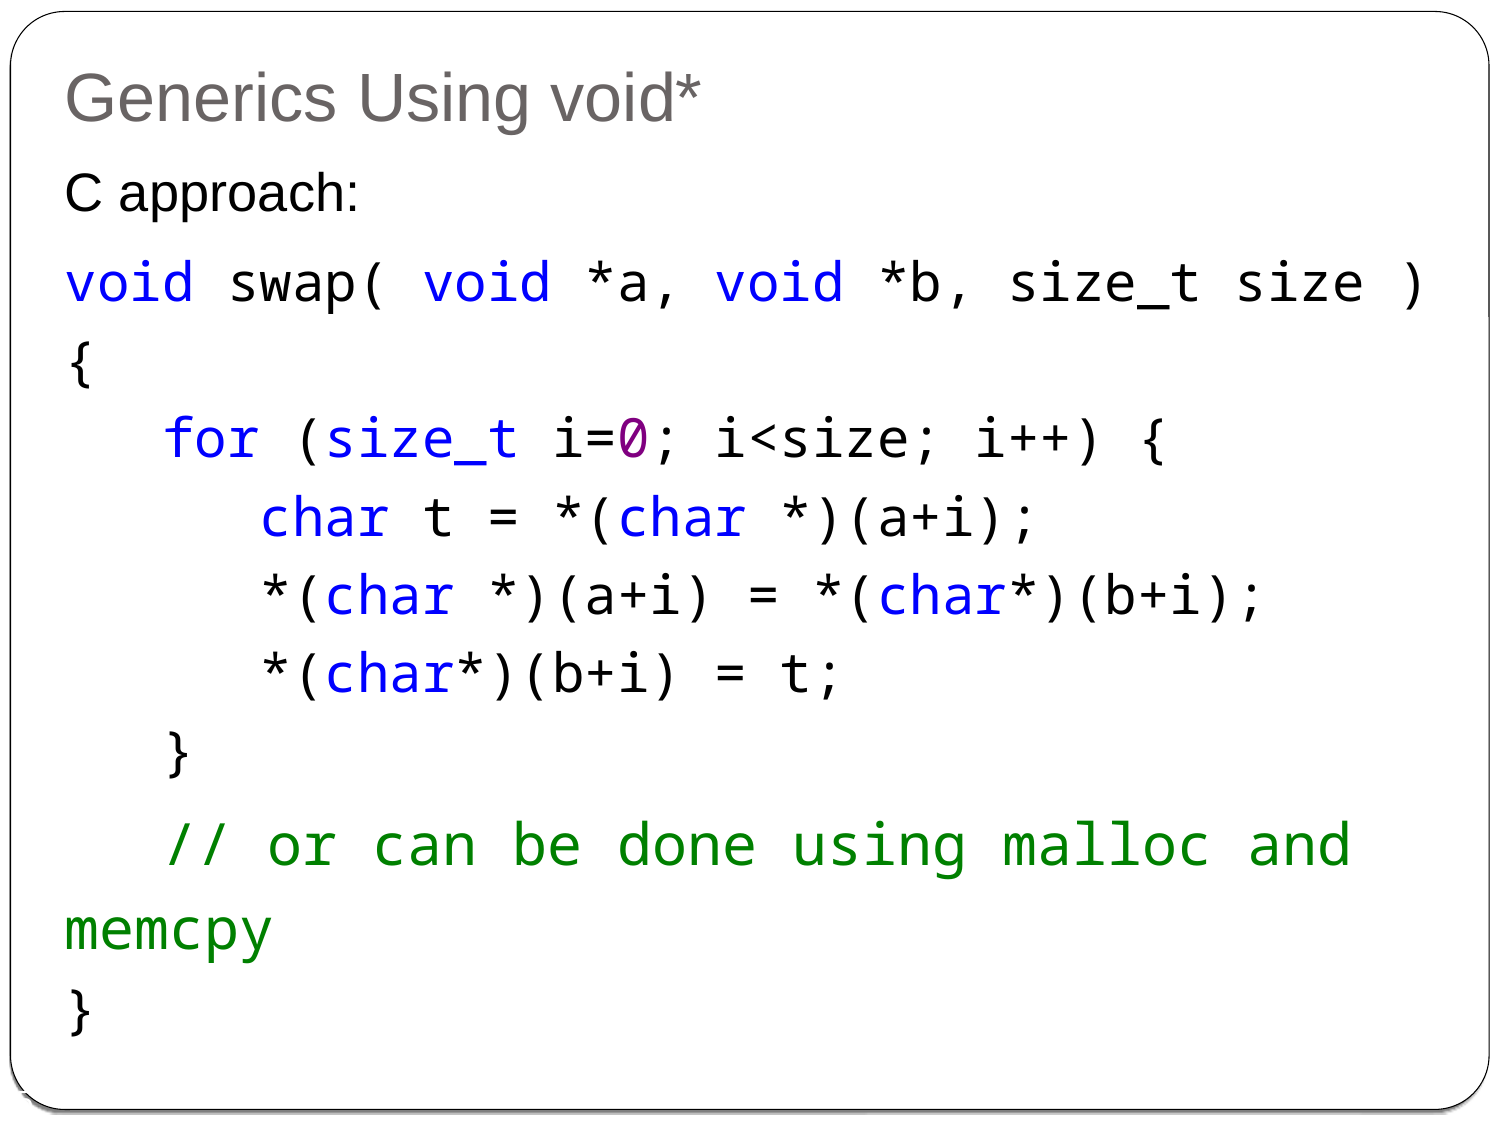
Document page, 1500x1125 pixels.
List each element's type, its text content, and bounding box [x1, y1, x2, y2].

slide_number <number> [0, 1074, 50, 1125]
list C approach: void swap( void *a, void *b, size_t size ) { for (size_t i=0; i<size; i++) { char t = *(char *)(a+i); *(char *)(a+i) = *(char*)(b+i); *(char*)(b+i) = t; } // or can be done using malloc and memcpy } [50, 149, 1500, 1088]
title Generics Using void* [50, 45, 1450, 149]
